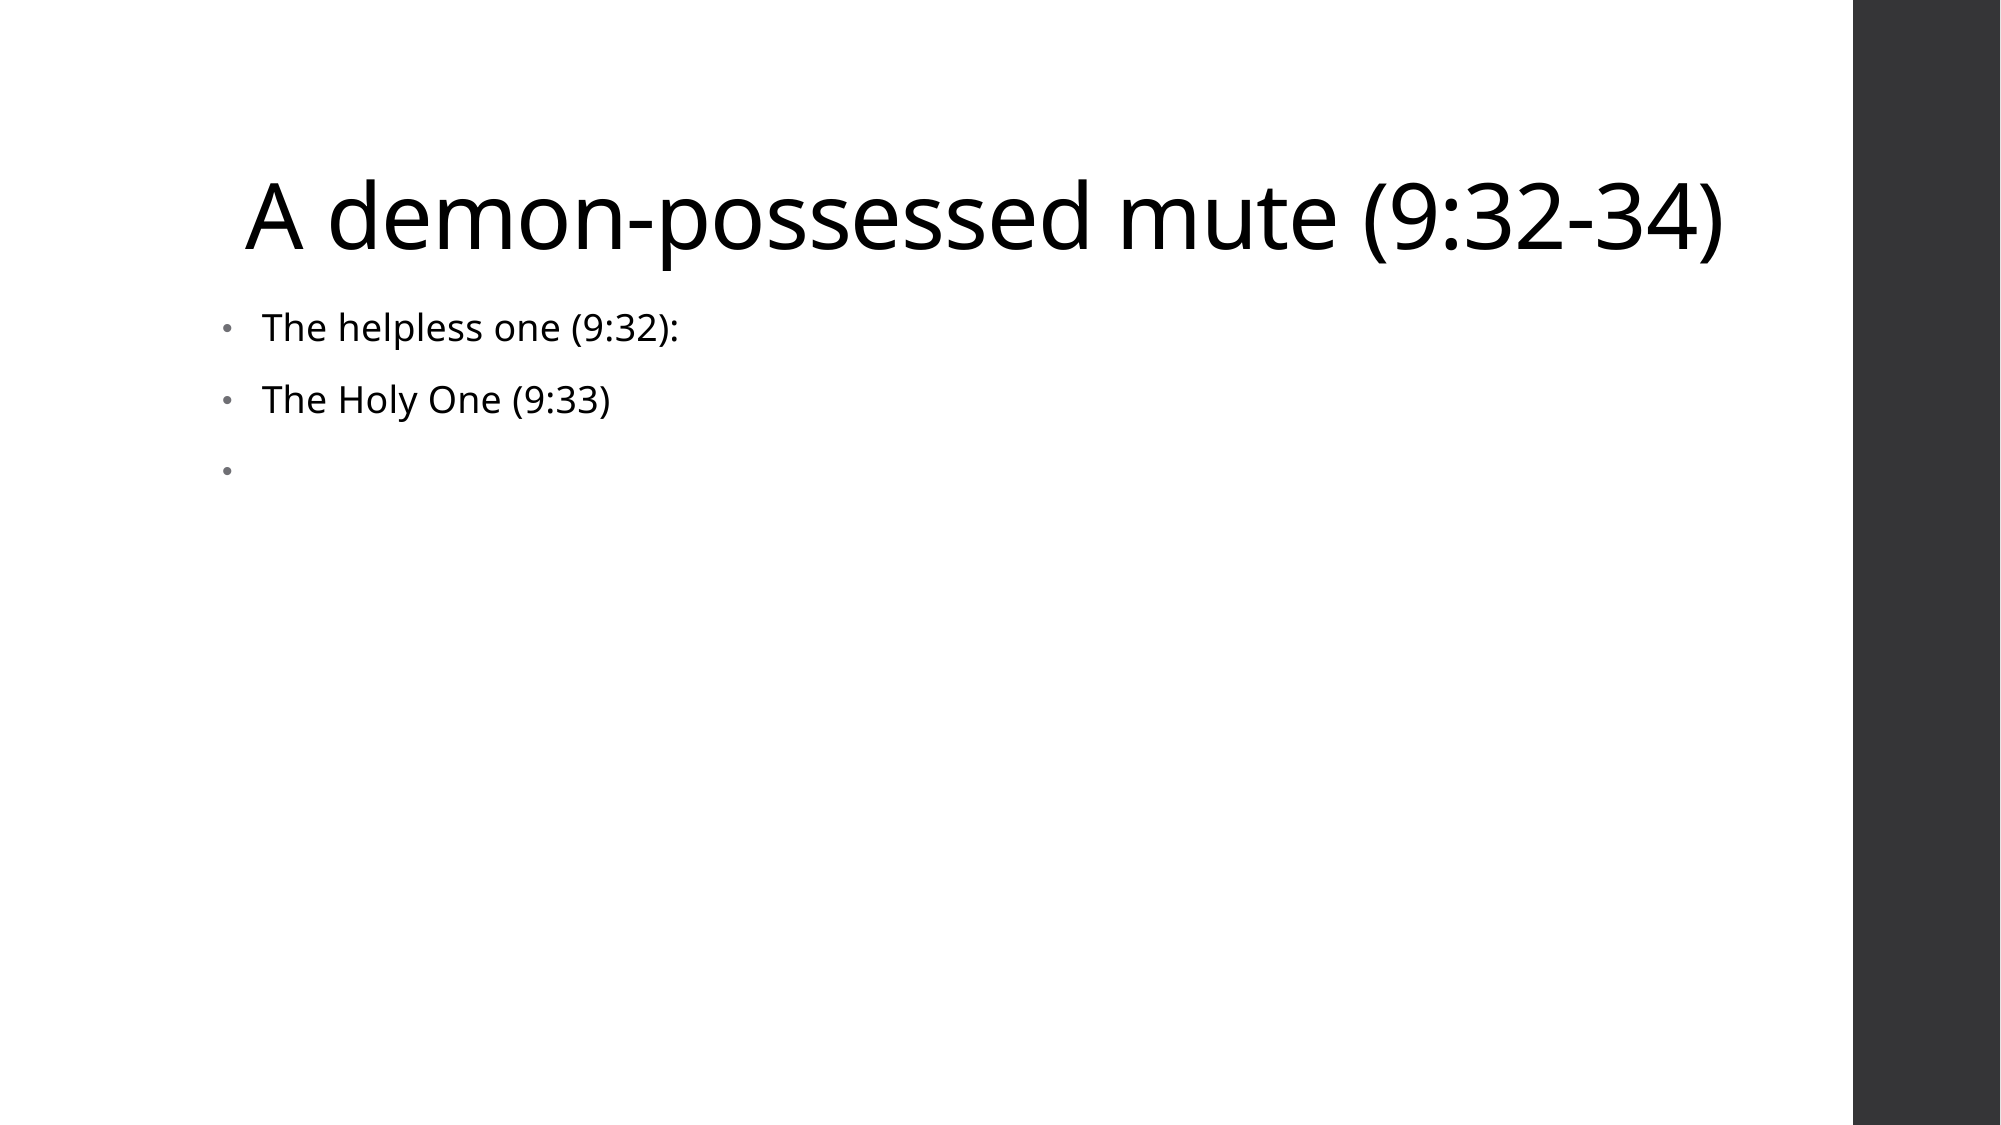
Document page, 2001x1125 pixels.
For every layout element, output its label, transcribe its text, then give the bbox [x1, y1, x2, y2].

title A demon-possessed mute (9:32-34) [206, 60, 1797, 278]
list The helpless one (9:32): The Holy One (9:33) [206, 299, 1617, 1014]
